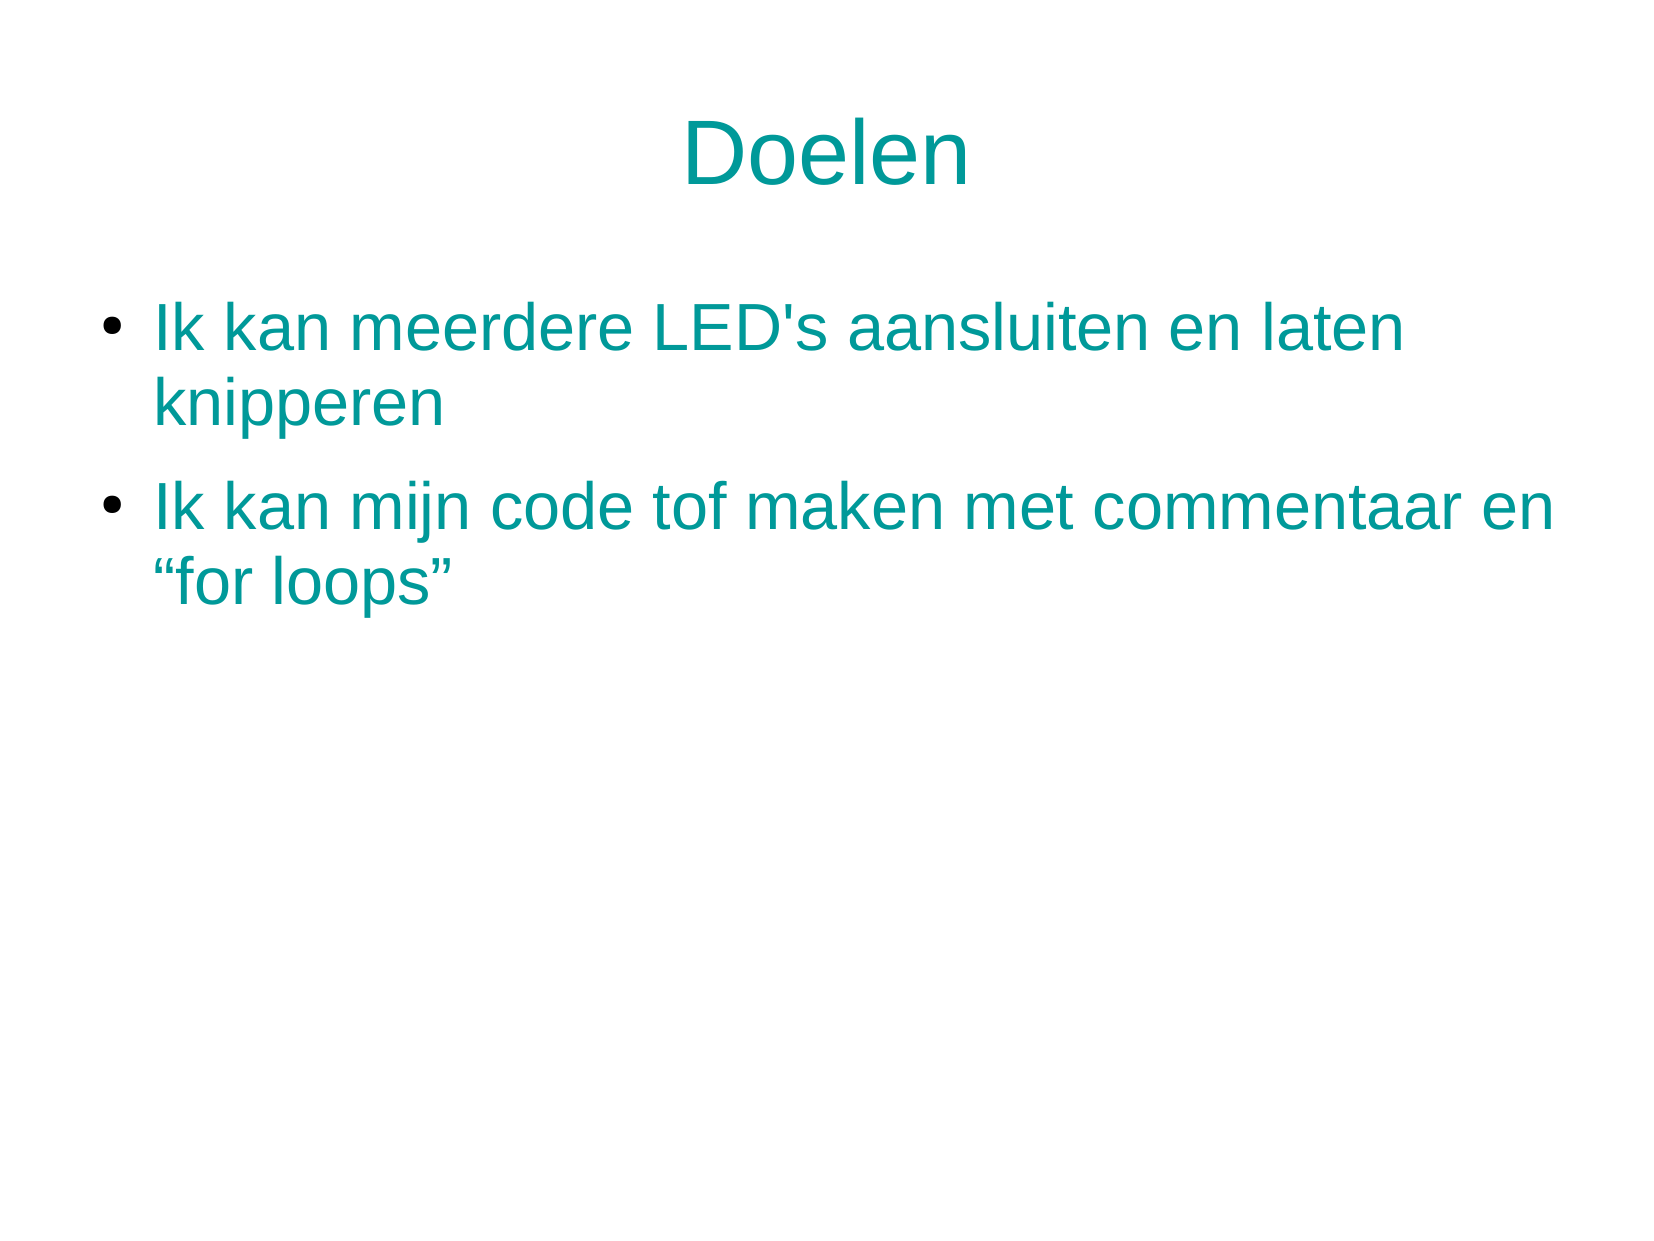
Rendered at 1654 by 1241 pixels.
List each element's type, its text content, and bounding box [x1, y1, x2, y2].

list Ik kan meerdere LED's aansluiten en laten knipperen Ik kan mijn code tof maken met commentaar en “for loops” [82, 290, 1571, 1010]
title Doelen [82, 49, 1571, 257]
